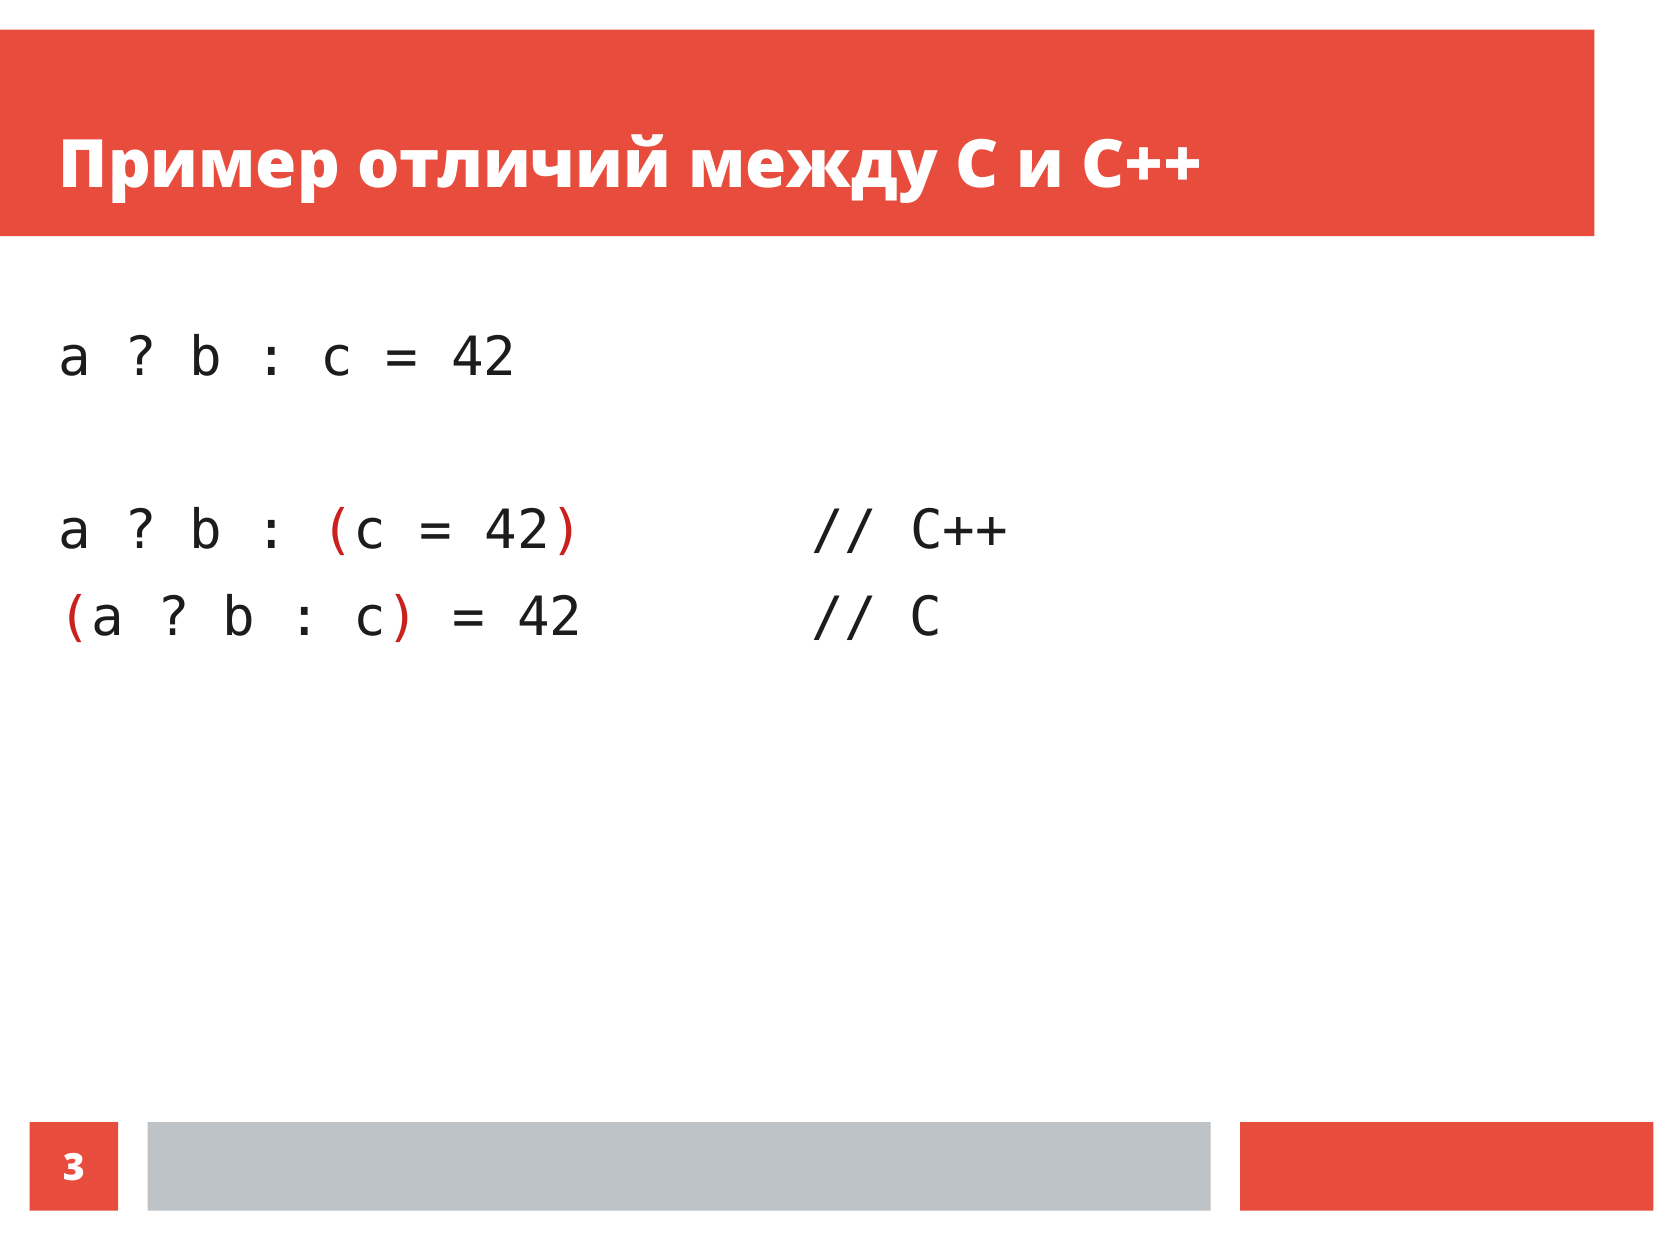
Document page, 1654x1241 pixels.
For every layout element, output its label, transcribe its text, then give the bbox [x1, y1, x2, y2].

title Пример отличий между C и C++ [59, 59, 1595, 207]
list a ? b : c = 42 a ? b : (c = 42) // C++ (a ? b : c) = 42 // C [59, 324, 1565, 1093]
